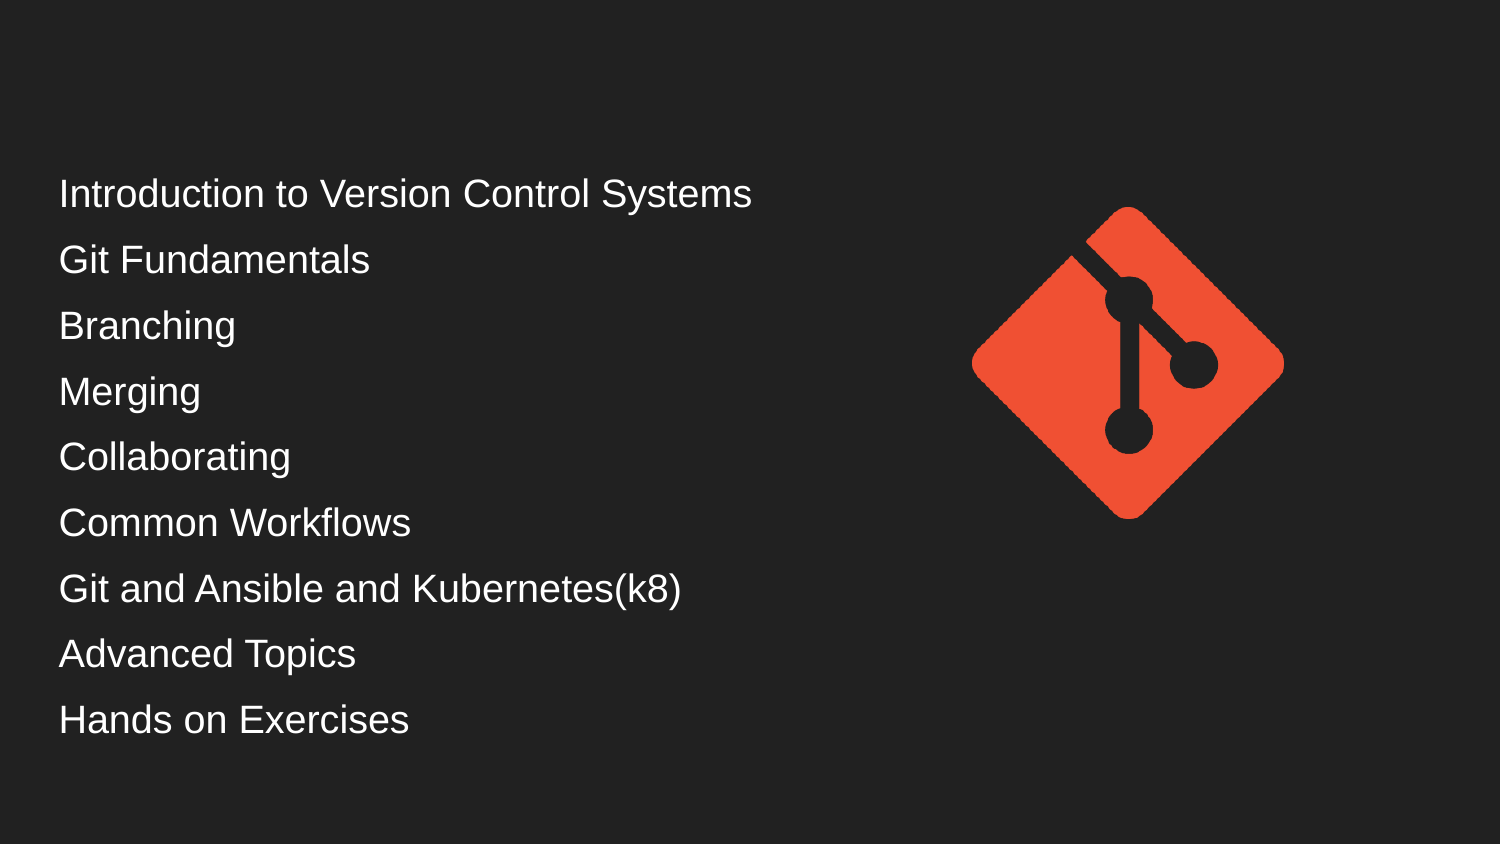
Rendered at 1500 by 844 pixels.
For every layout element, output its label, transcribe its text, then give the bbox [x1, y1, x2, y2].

list Introduction to Version Control Systems Git Fundamentals Branching Merging Collaborating Common Workflows Git and Ansible and Kubernetes(k8) Advanced Topics Hands on Exercises [58, 161, 1442, 754]
